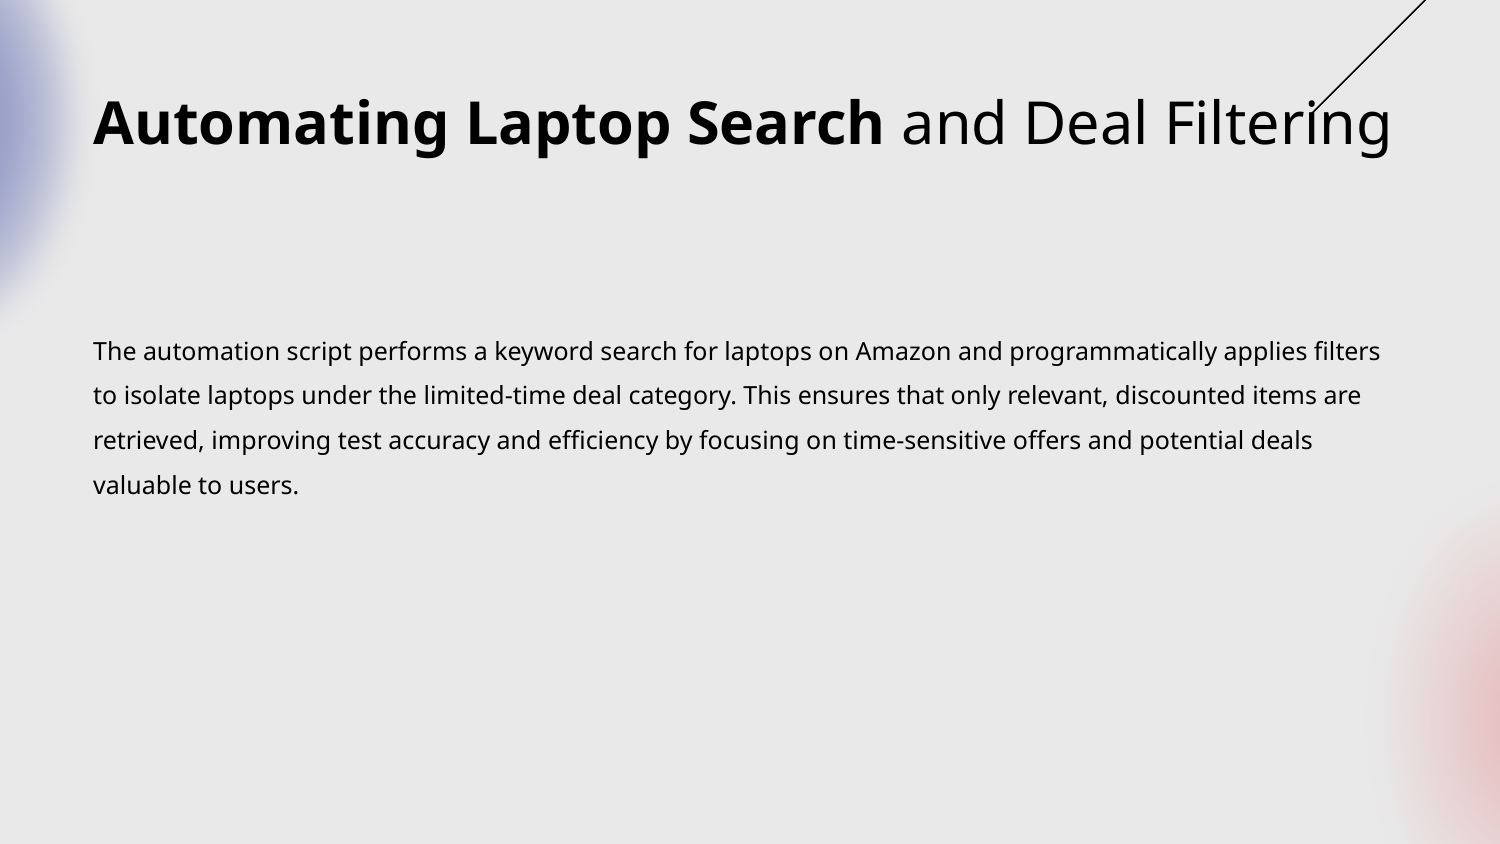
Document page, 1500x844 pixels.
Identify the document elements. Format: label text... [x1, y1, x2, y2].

text_box Automating Laptop Search and Deal Filtering [78, 78, 1422, 234]
text_box The automation script performs a keyword search for laptops on Amazon and programmatically applies filters to isolate laptops under the limited-time deal category. This ensures that only relevant, discounted items are retrieved, improving test accuracy and efficiency by focusing on time-sensitive offers and potential deals valuable to users. [78, 313, 1422, 766]
